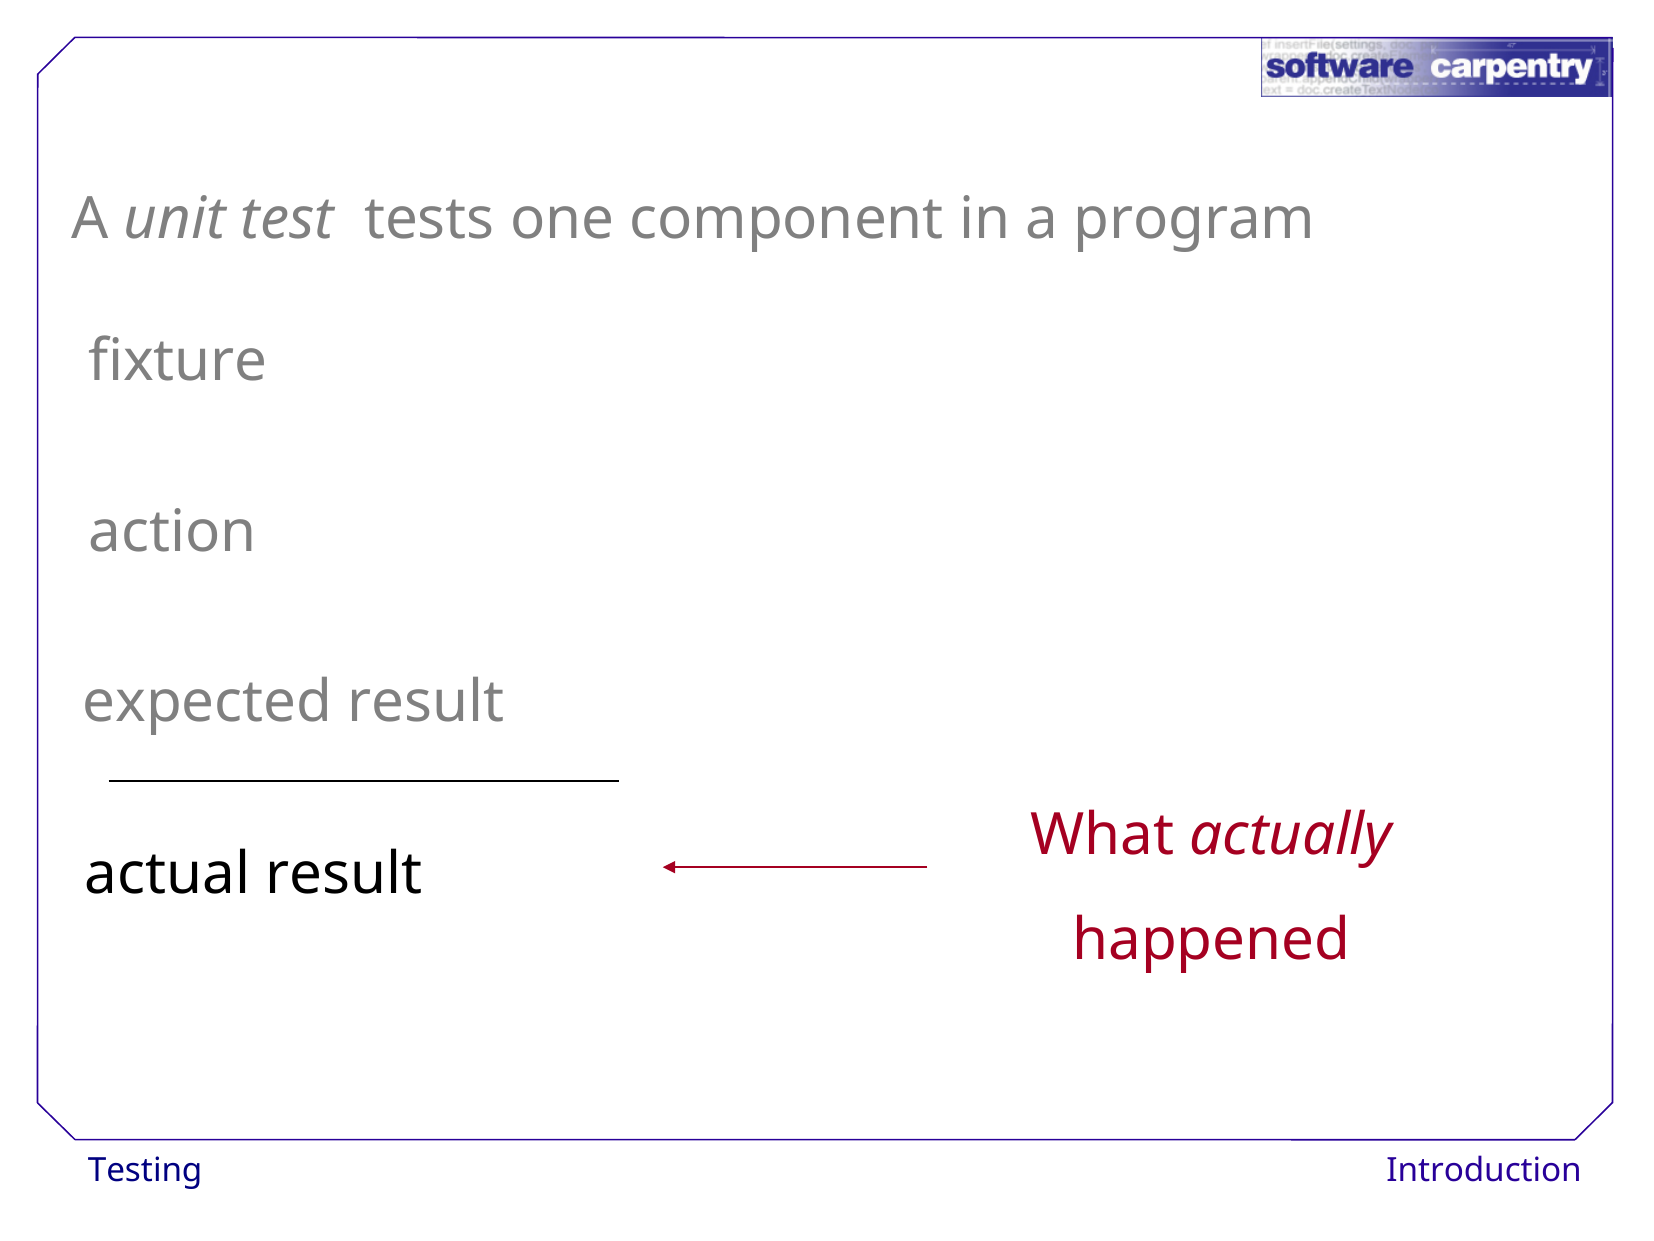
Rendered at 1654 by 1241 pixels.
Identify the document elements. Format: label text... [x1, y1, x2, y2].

text_box A unit test tests one component in a program [56, 138, 1481, 259]
text_box expected result [67, 620, 670, 741]
picture [1261, 39, 1613, 97]
text_box What actually happened [940, 753, 1483, 980]
text_box fixture [73, 279, 433, 401]
text_box action [73, 450, 422, 571]
text_box actual result [70, 792, 588, 914]
